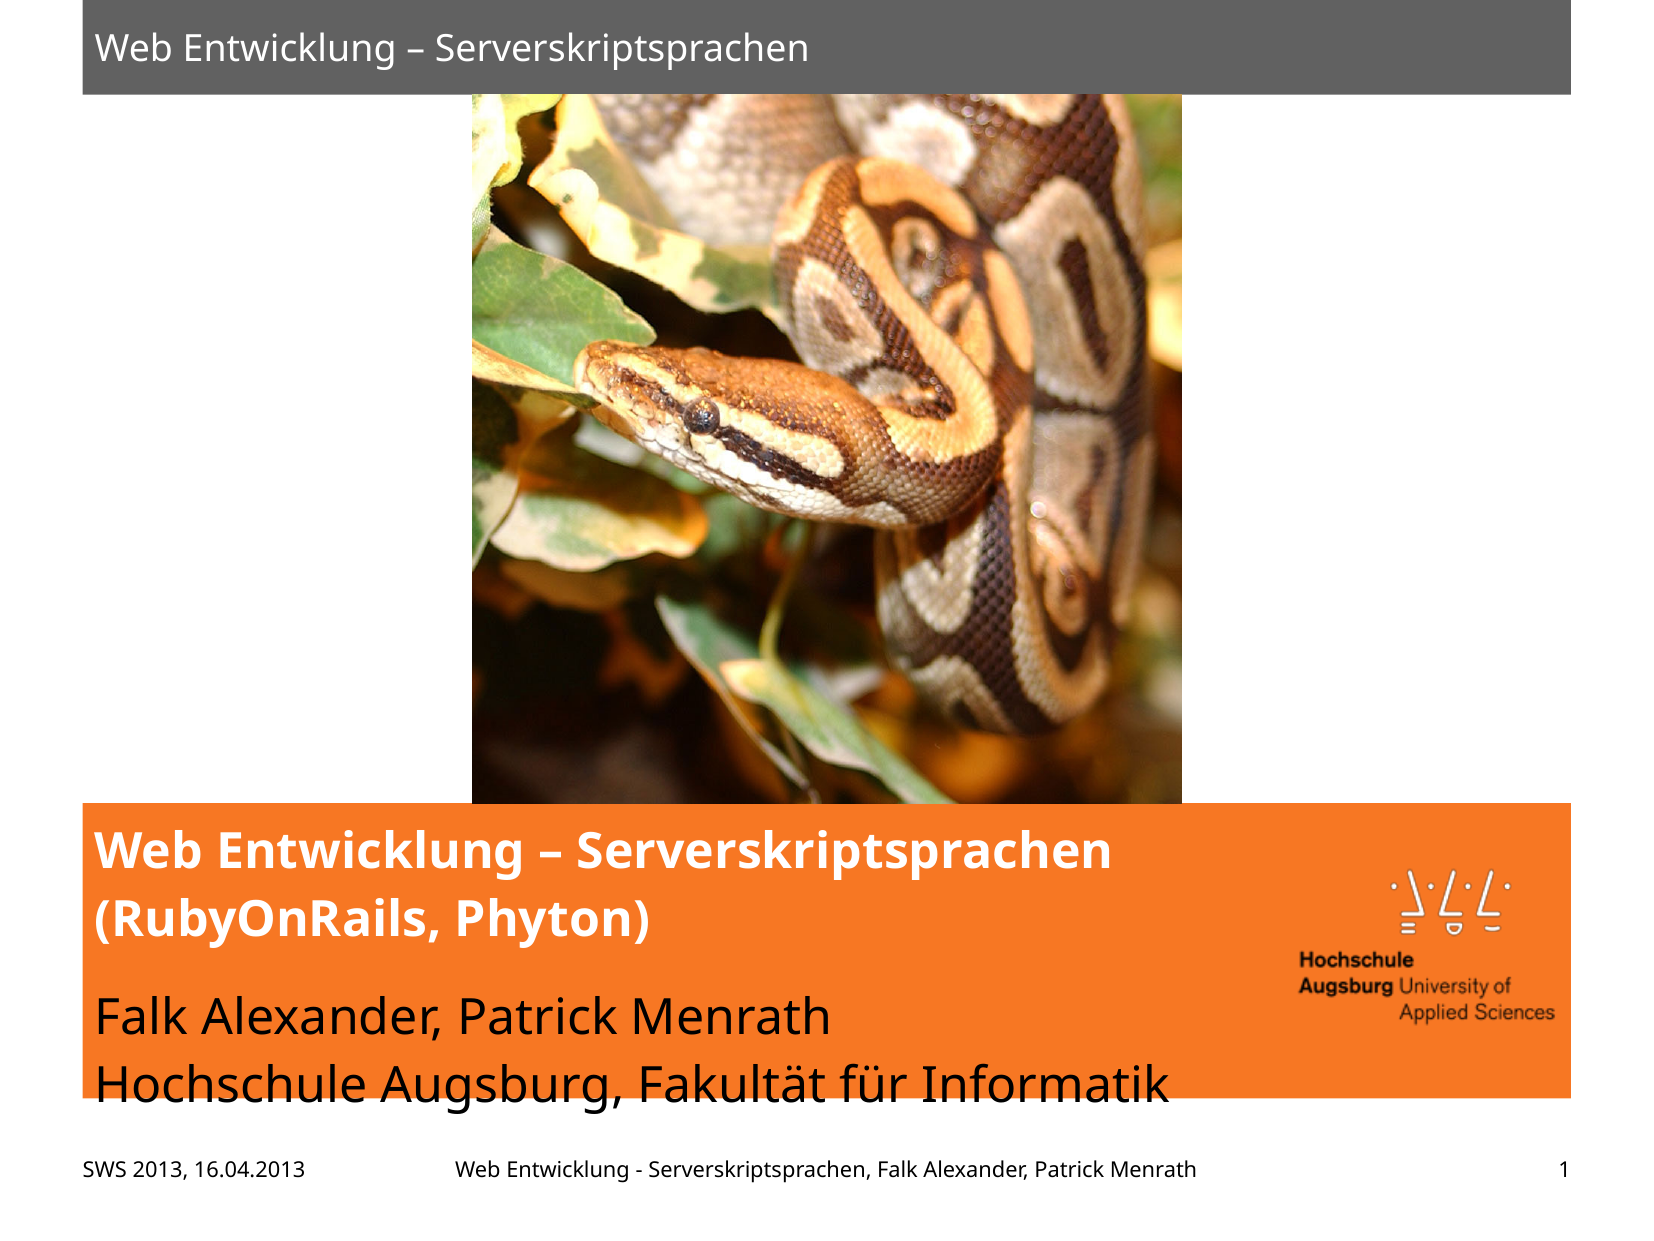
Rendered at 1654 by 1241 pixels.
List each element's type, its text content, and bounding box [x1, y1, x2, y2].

title Web Entwicklung – Serverskriptsprachen [82, 0, 1571, 95]
list Web Entwicklung – Serverskriptsprachen (RubyOnRails, Phyton) Falk Alexander, Patrick Menrath Hochschule Augsburg, Fakultät für Informatik [82, 803, 1571, 1099]
picture [1571, 841, 1577, 1031]
picture [472, 94, 1182, 804]
